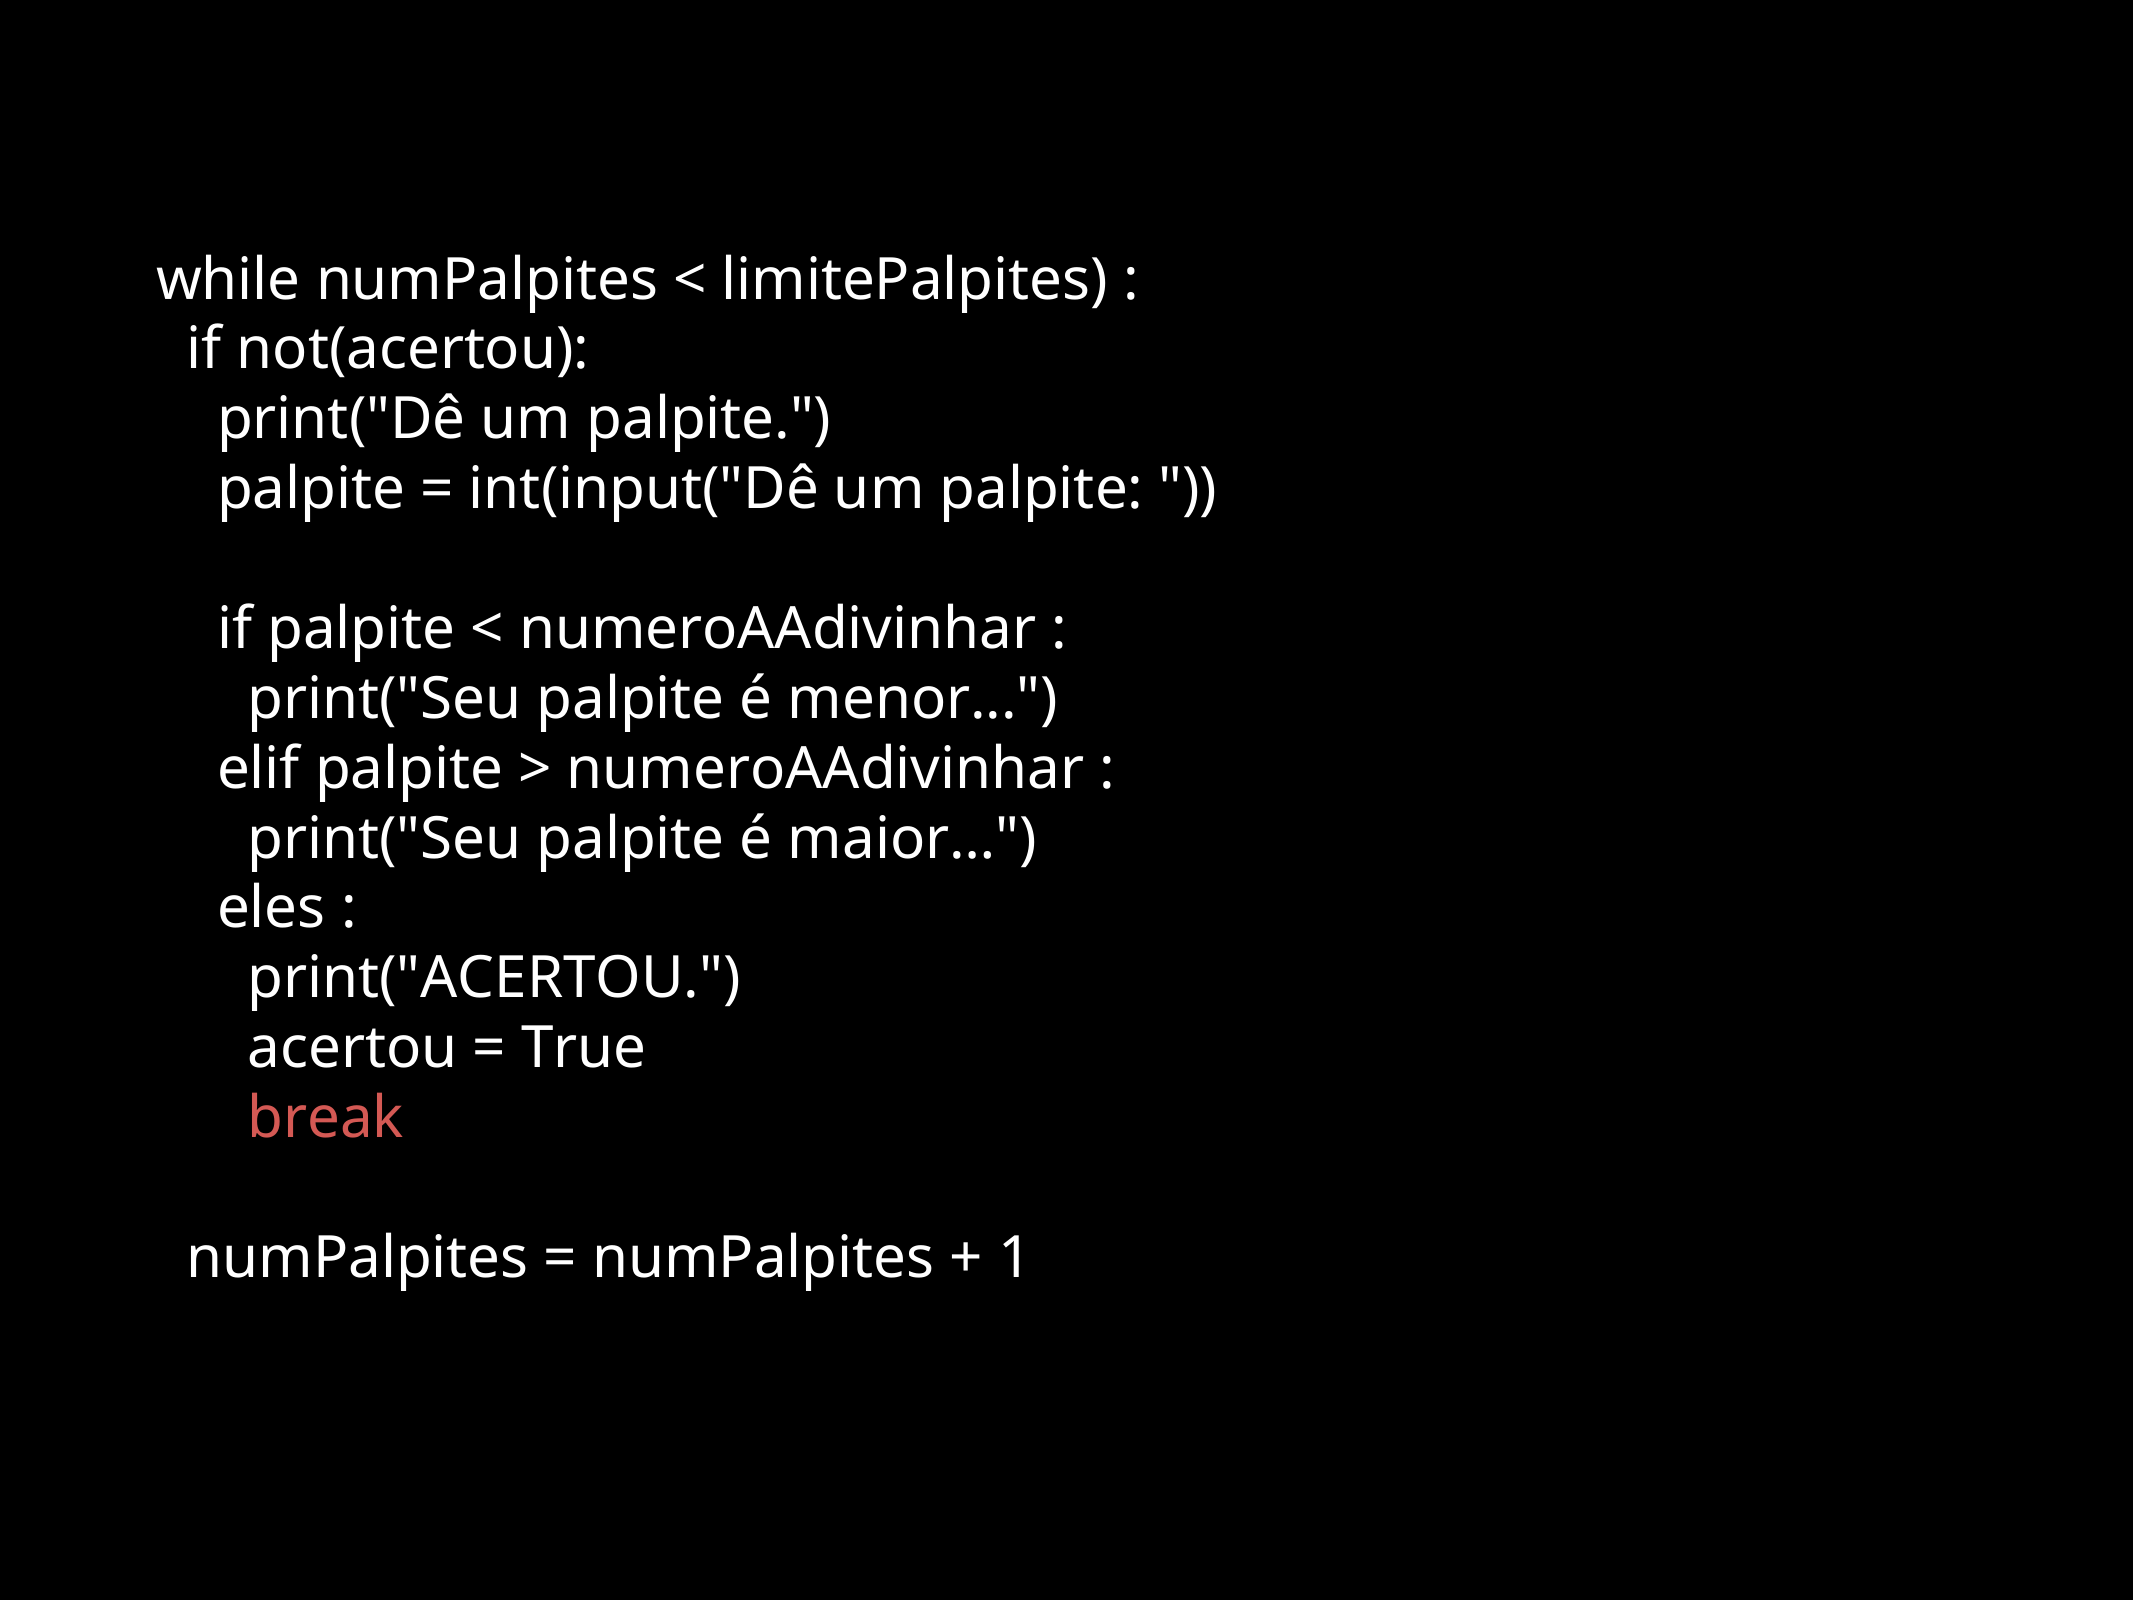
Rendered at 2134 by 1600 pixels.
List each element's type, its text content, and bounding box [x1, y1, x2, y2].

list while numPalpites < limitePalpites) : if not(acertou): print("Dê um palpite.") palpite = int(input("Dê um palpite: ")) if palpite < numeroAAdivinhar : print("Seu palpite é menor...") elif palpite > numeroAAdivinhar : print("Seu palpite é maior…") eles : print("ACERTOU.") acertou = True break numPalpites = numPalpites + 1 [156, 105, 2047, 1495]
